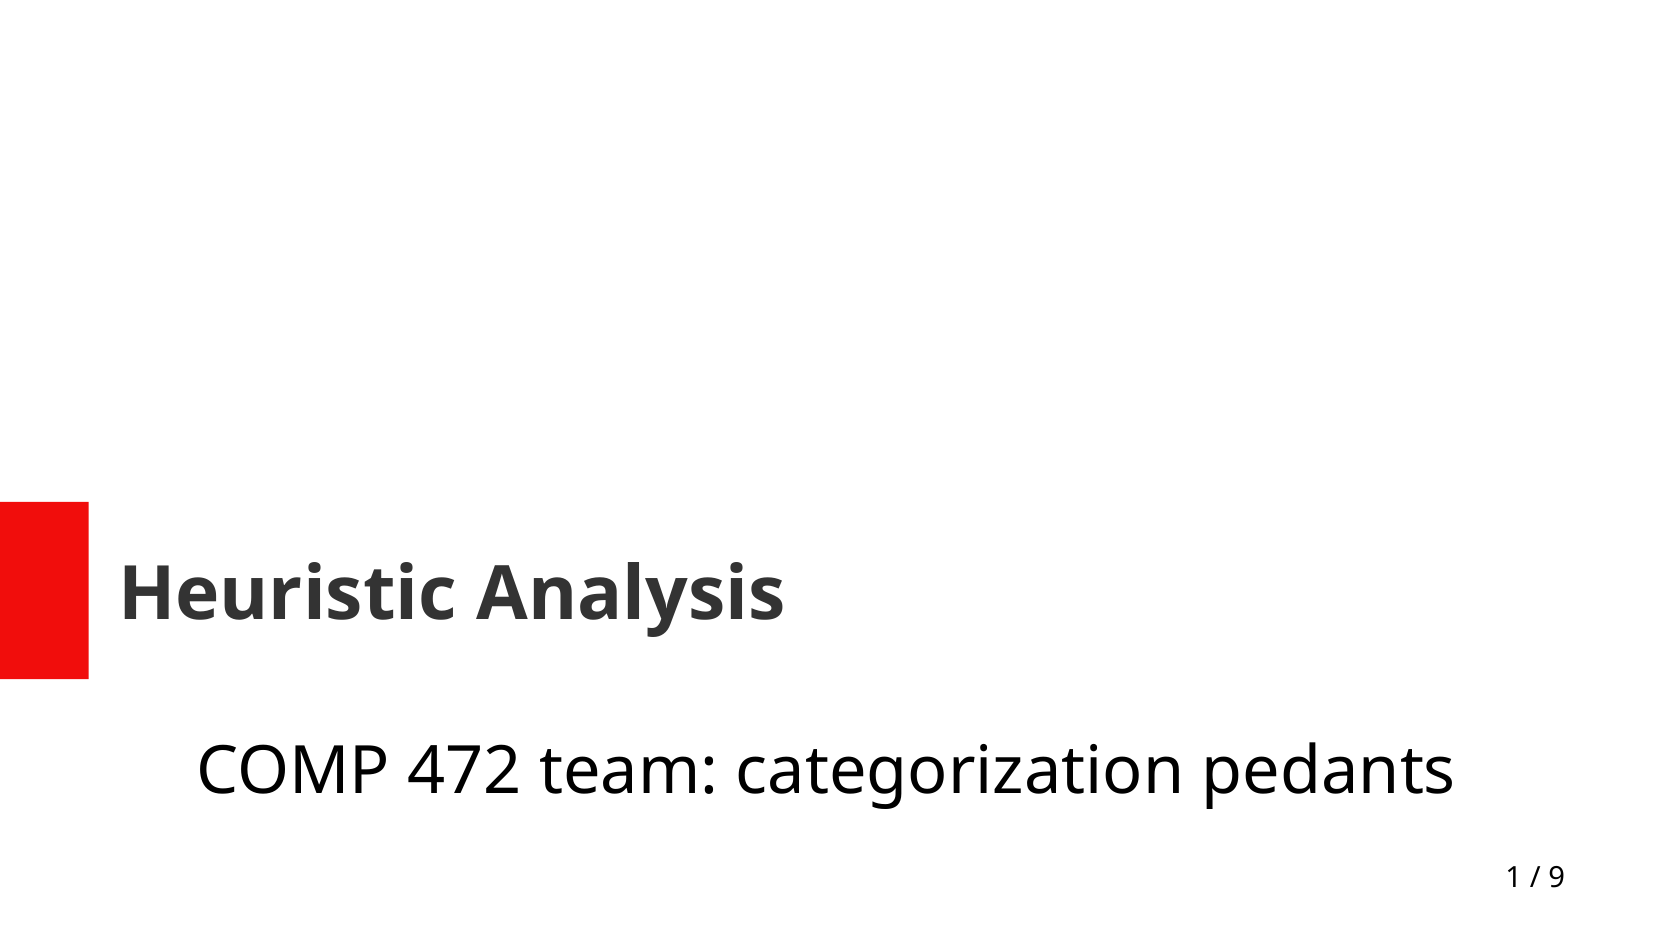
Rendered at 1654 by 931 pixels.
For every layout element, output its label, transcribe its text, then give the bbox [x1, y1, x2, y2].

title Heuristic Analysis [118, 501, 1536, 680]
subtitle COMP 472 team: categorization pedants [118, 708, 1536, 827]
